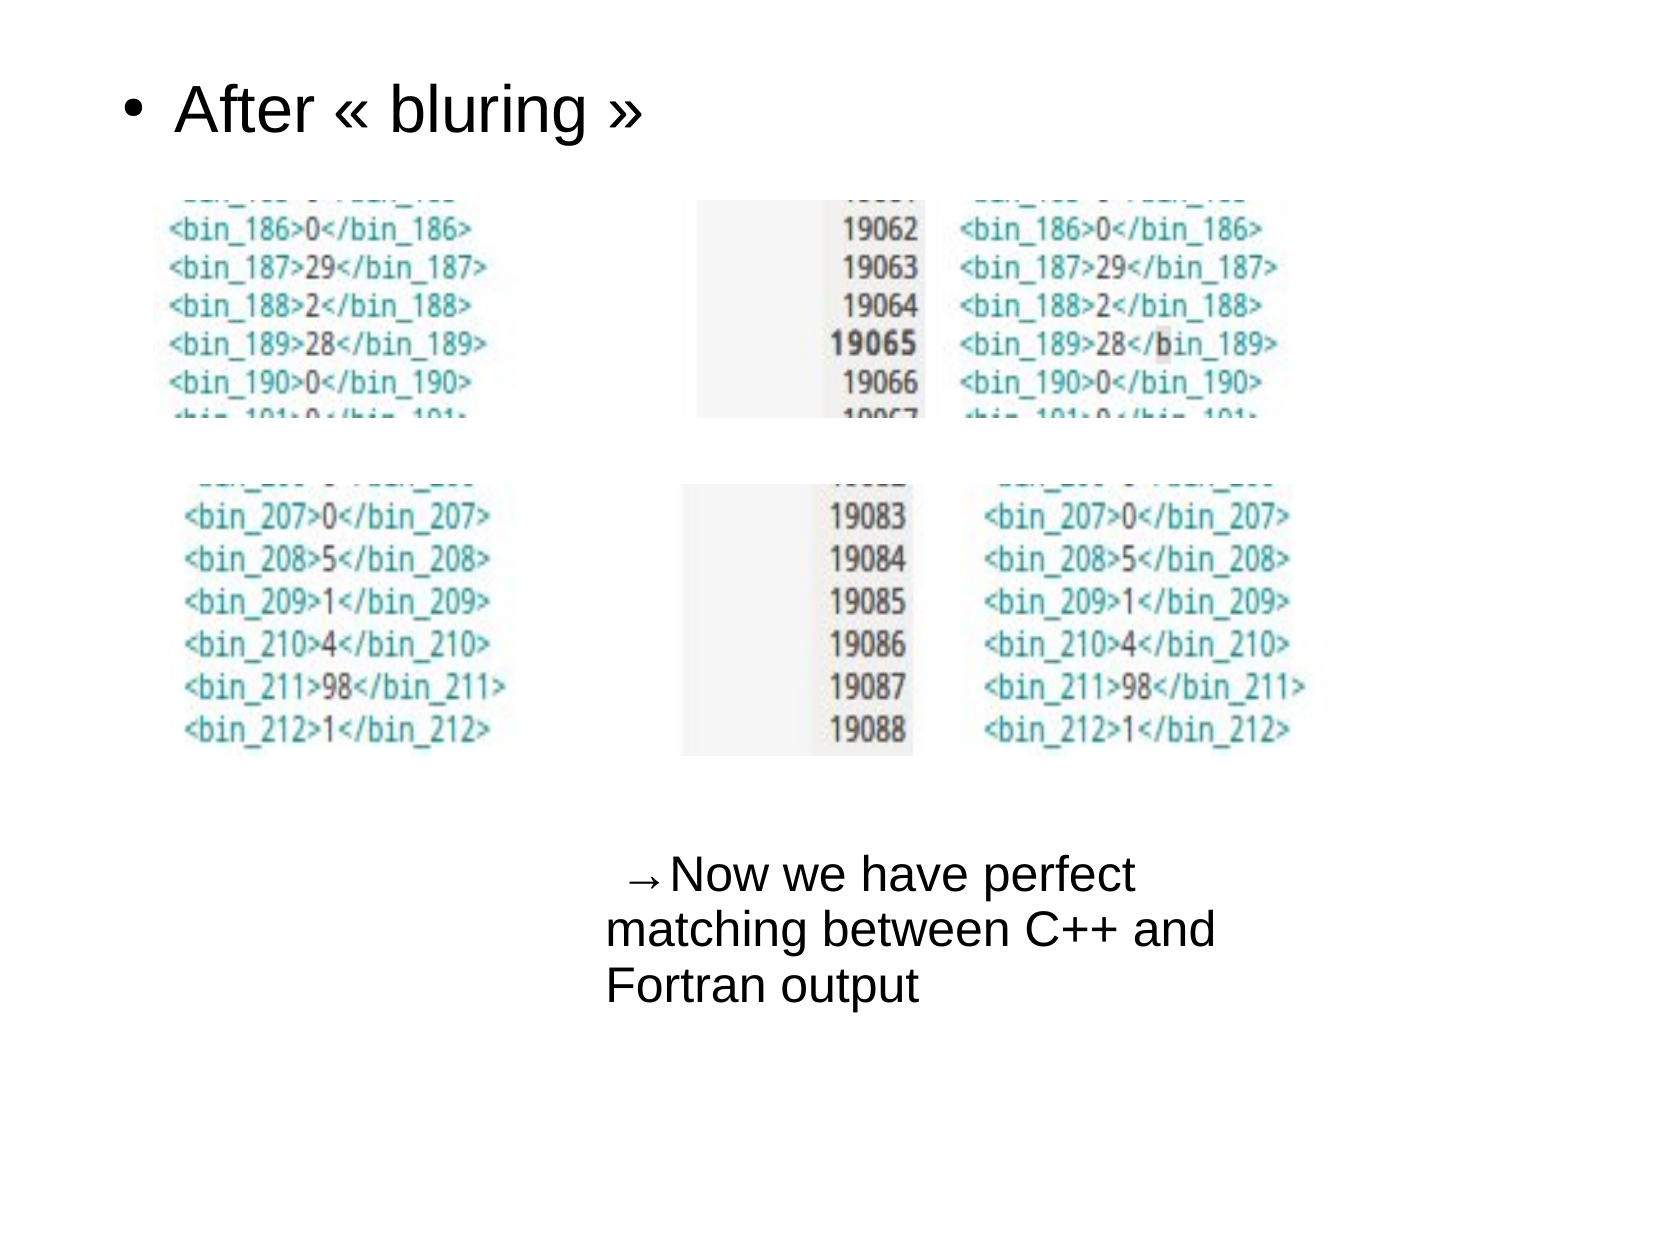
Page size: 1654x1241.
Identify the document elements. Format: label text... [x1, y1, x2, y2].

text_box →Now we have perfect matching between C++ and Fortran output [590, 838, 1252, 1021]
picture [145, 484, 1347, 756]
list After « bluring » [103, 72, 1512, 225]
picture [153, 200, 1334, 418]
